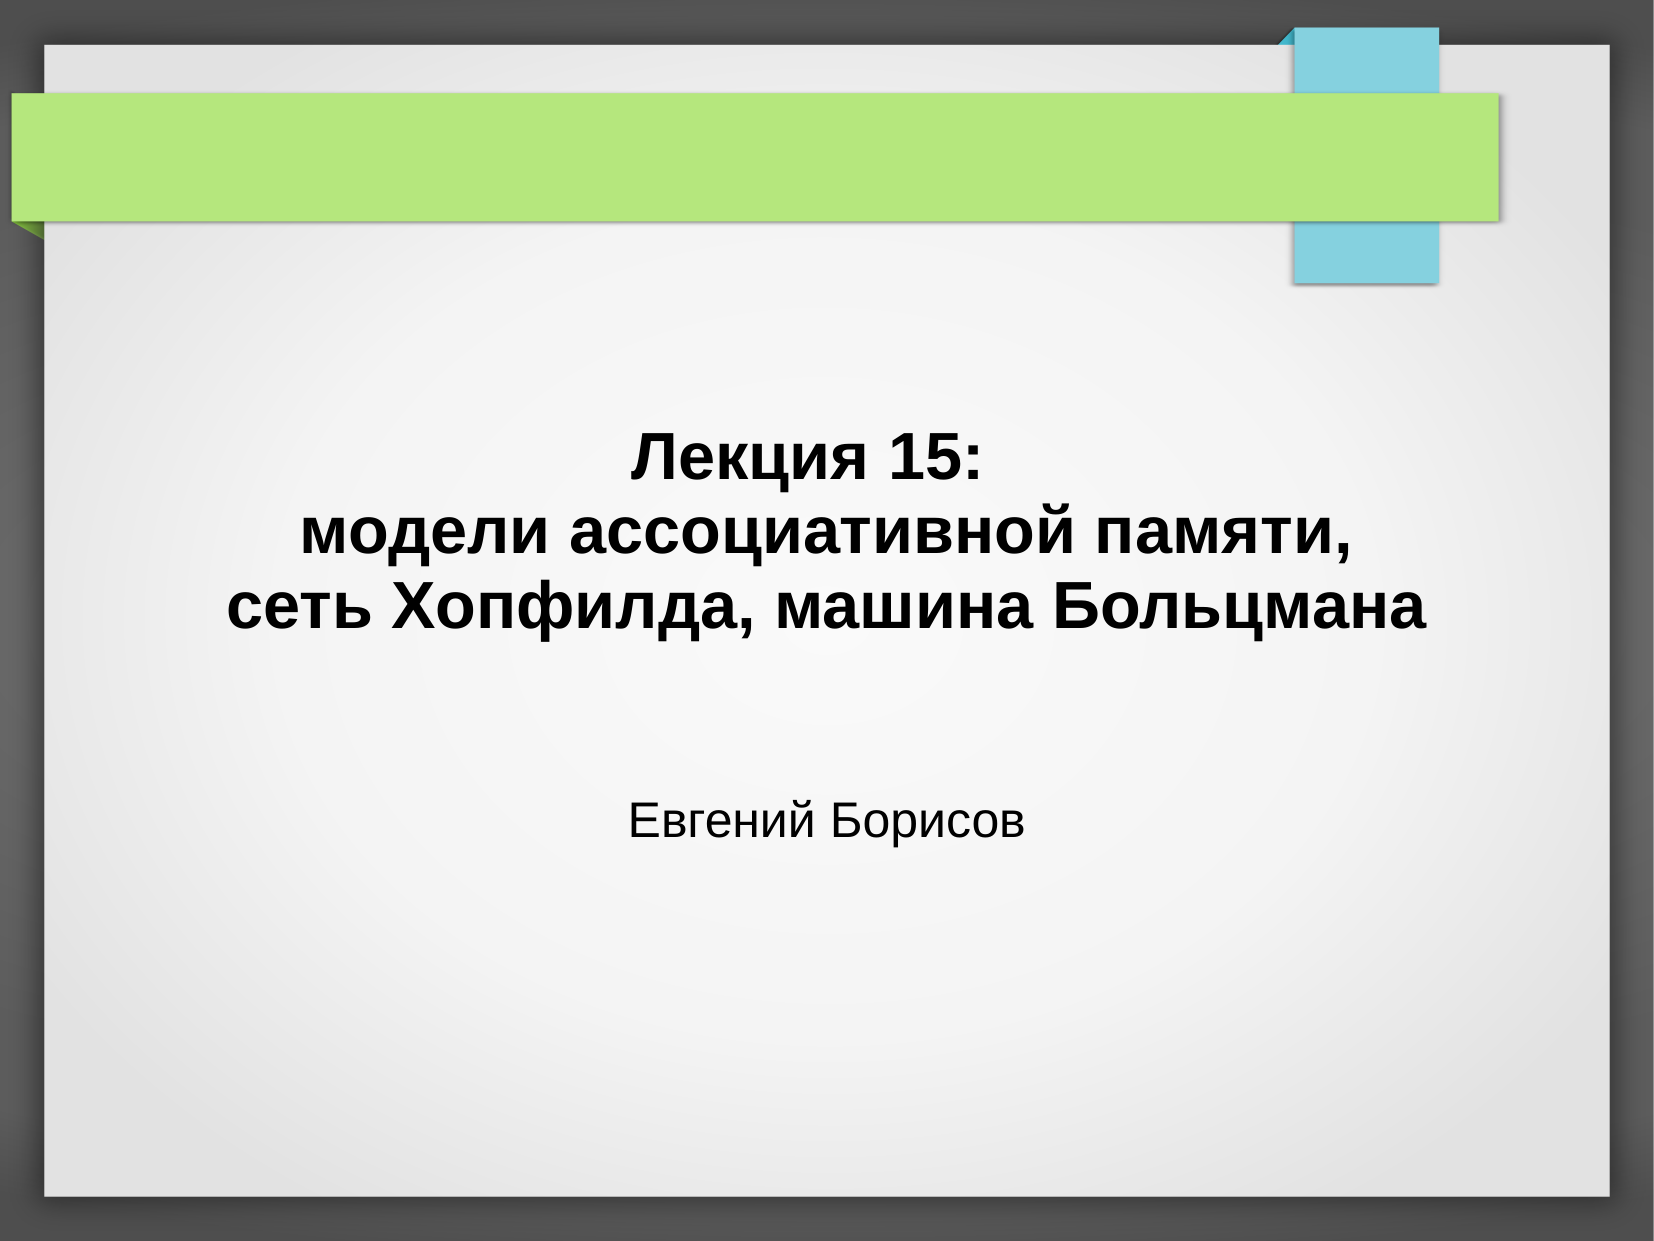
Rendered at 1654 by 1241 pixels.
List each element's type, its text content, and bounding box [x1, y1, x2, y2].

subtitle Лекция 15: модели ассоциативной памяти, сеть Хопфилда, машина Больцмана Евгений Борисов [82, 290, 1571, 1010]
picture [0, 0, 1654, 1241]
